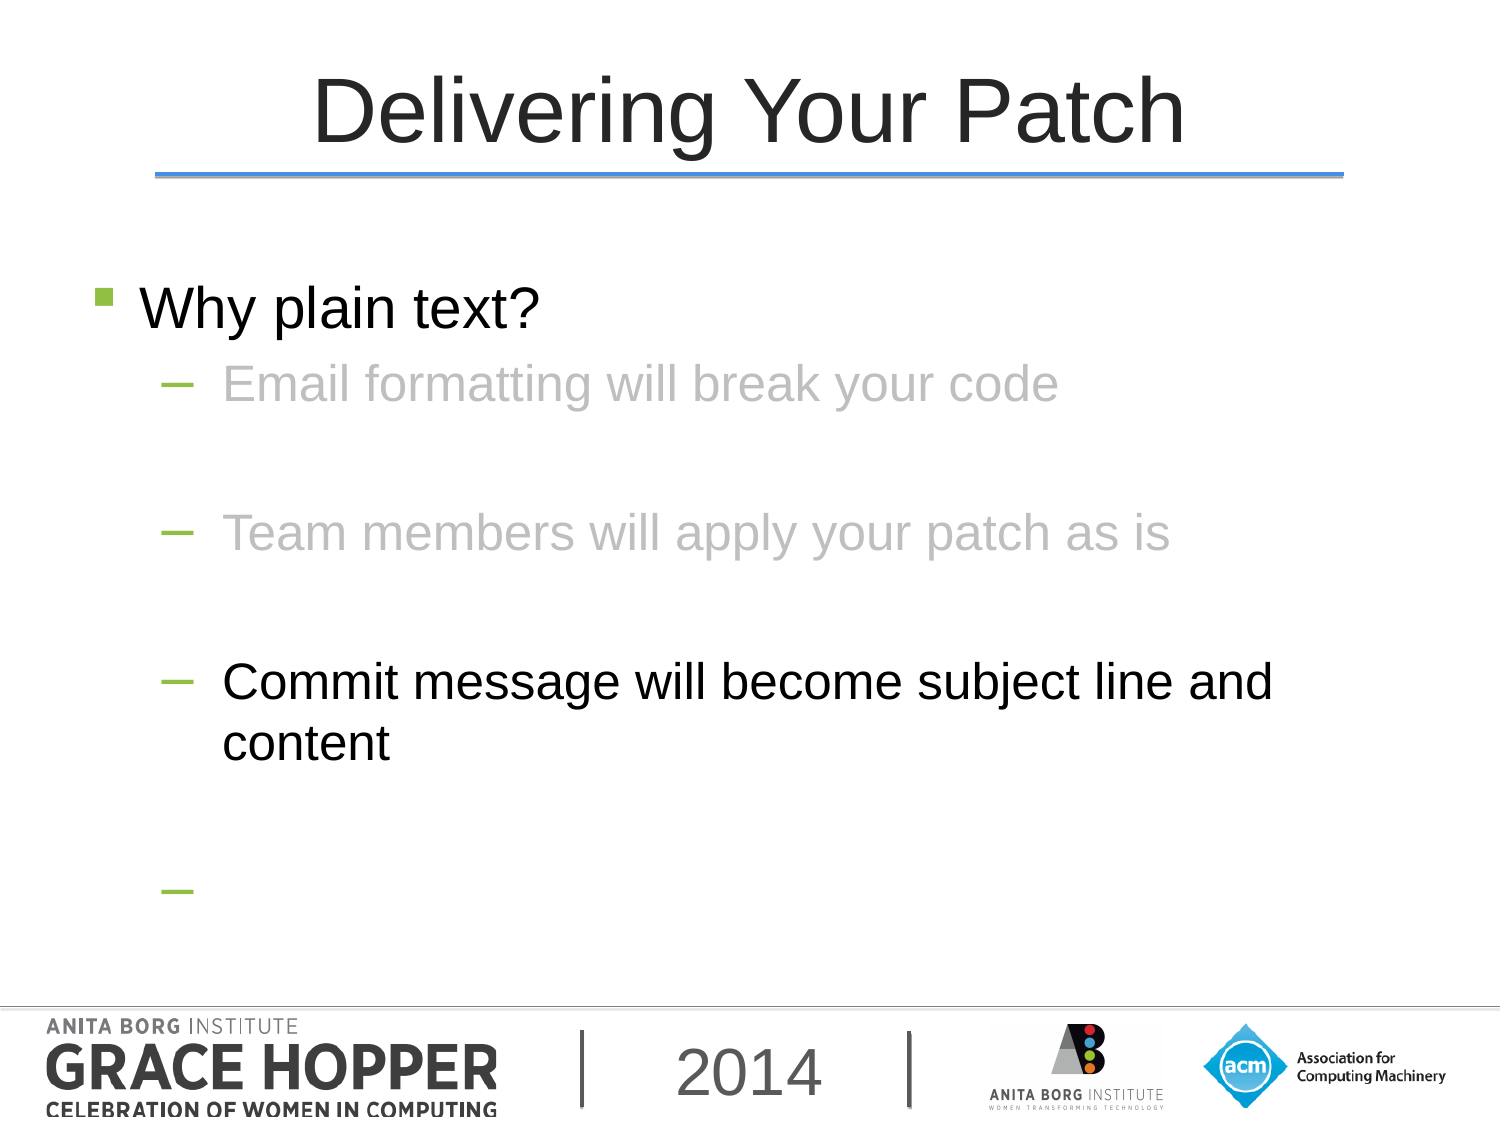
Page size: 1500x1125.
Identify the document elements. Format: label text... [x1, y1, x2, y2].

picture [989, 1024, 1163, 1110]
title Delivering Your Patch [75, 19, 1425, 191]
list Why plain text? Email formatting will break your code Team members will apply your patch as is Commit message will become subject line and content Use a specific mail client such as mutt (no gmail!) [75, 262, 1425, 1005]
